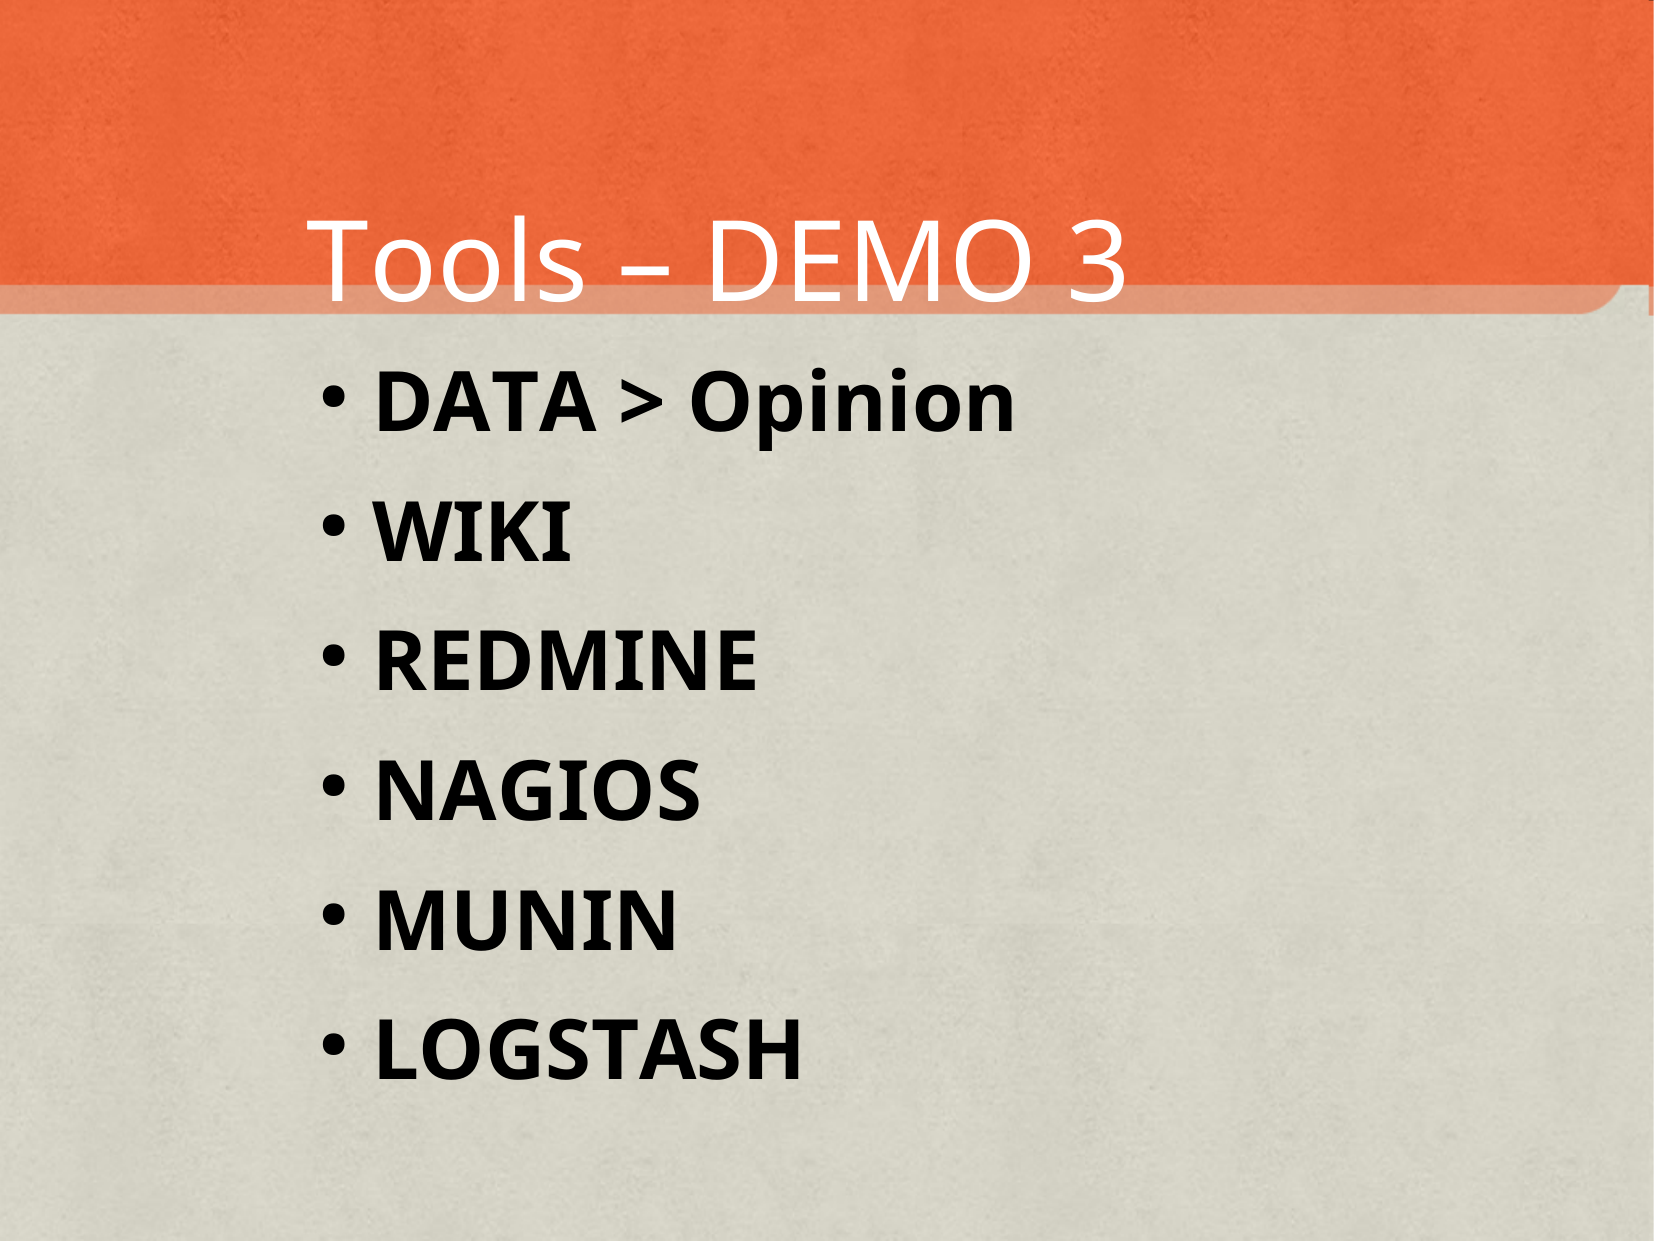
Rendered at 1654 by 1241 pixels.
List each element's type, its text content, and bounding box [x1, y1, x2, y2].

list DATA > Opinion WIKI REDMINE NAGIOS MUNIN LOGSTASH [301, 348, 1588, 1193]
title Tools – DEMO 3 [306, 189, 1654, 317]
picture [0, 0, 1654, 1241]
